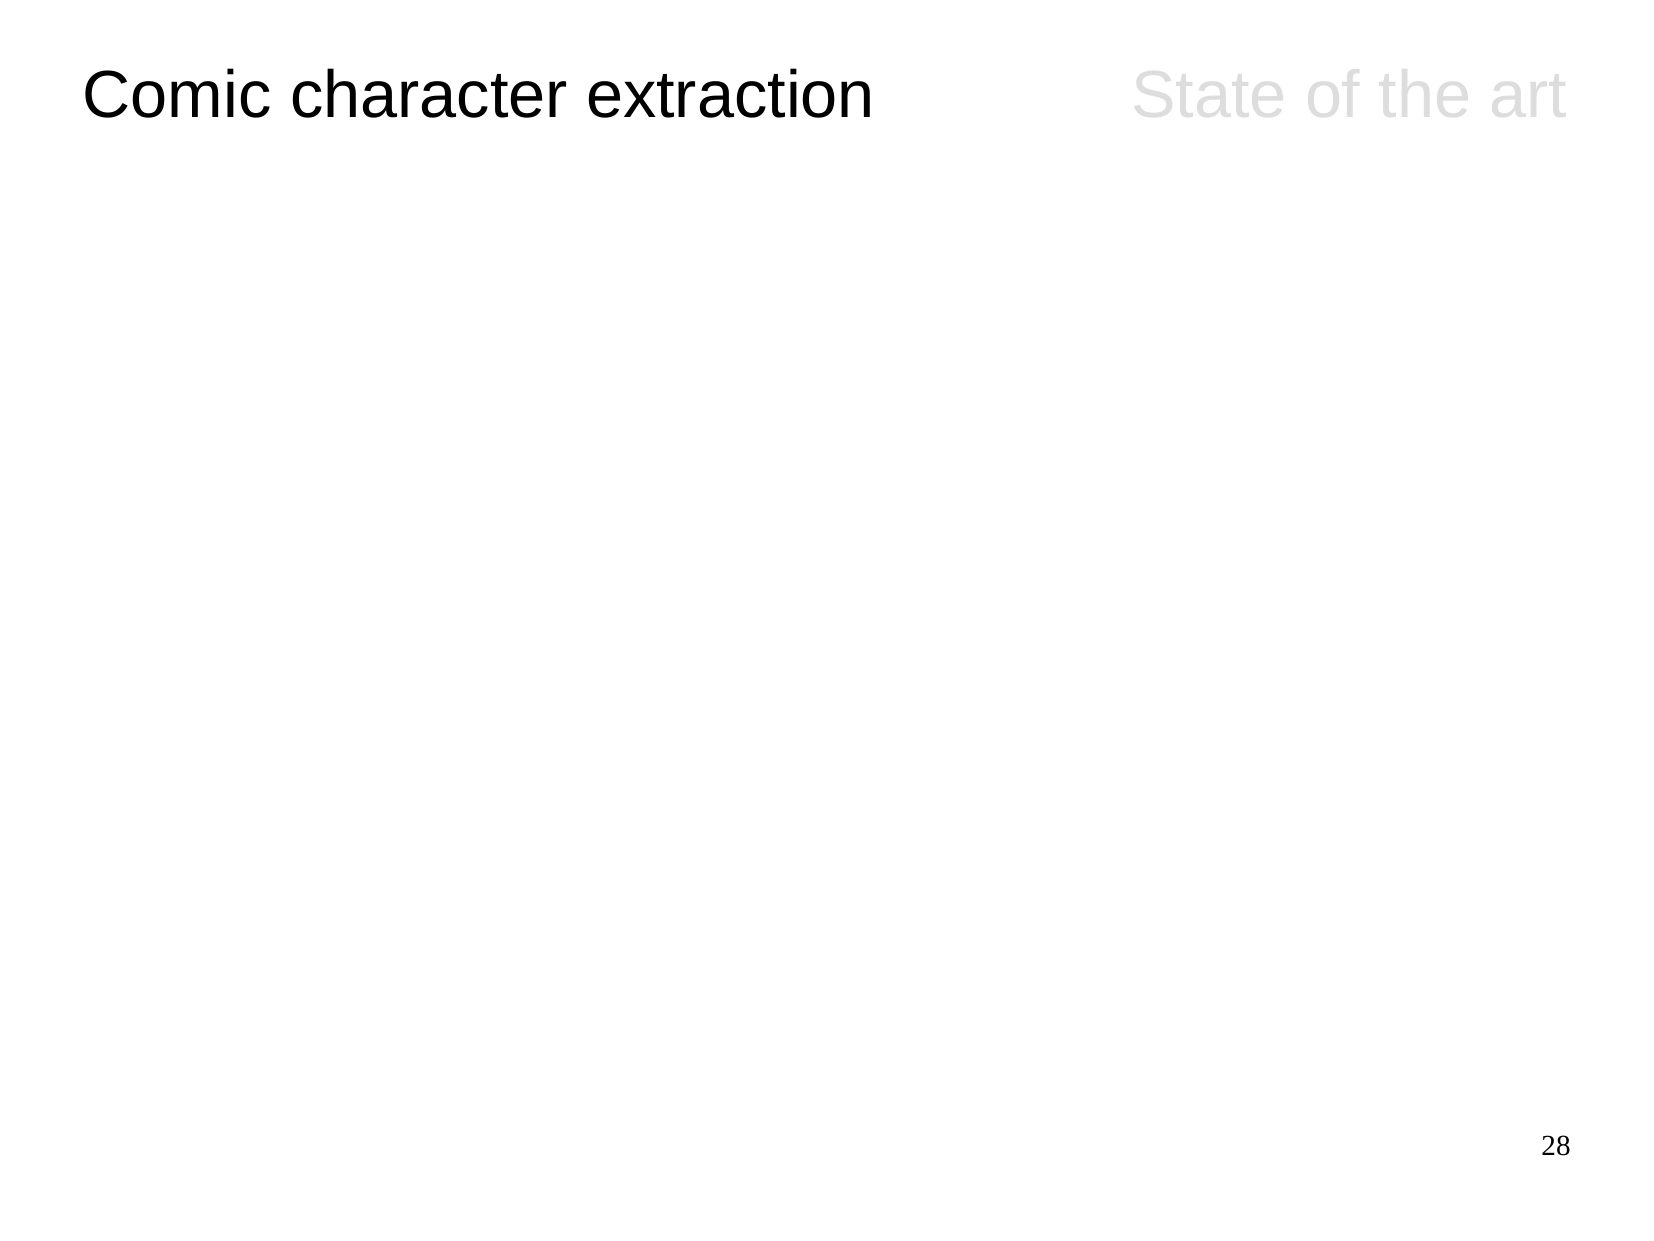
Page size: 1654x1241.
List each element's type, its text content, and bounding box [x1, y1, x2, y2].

title Comic character extraction [82, 54, 1170, 135]
